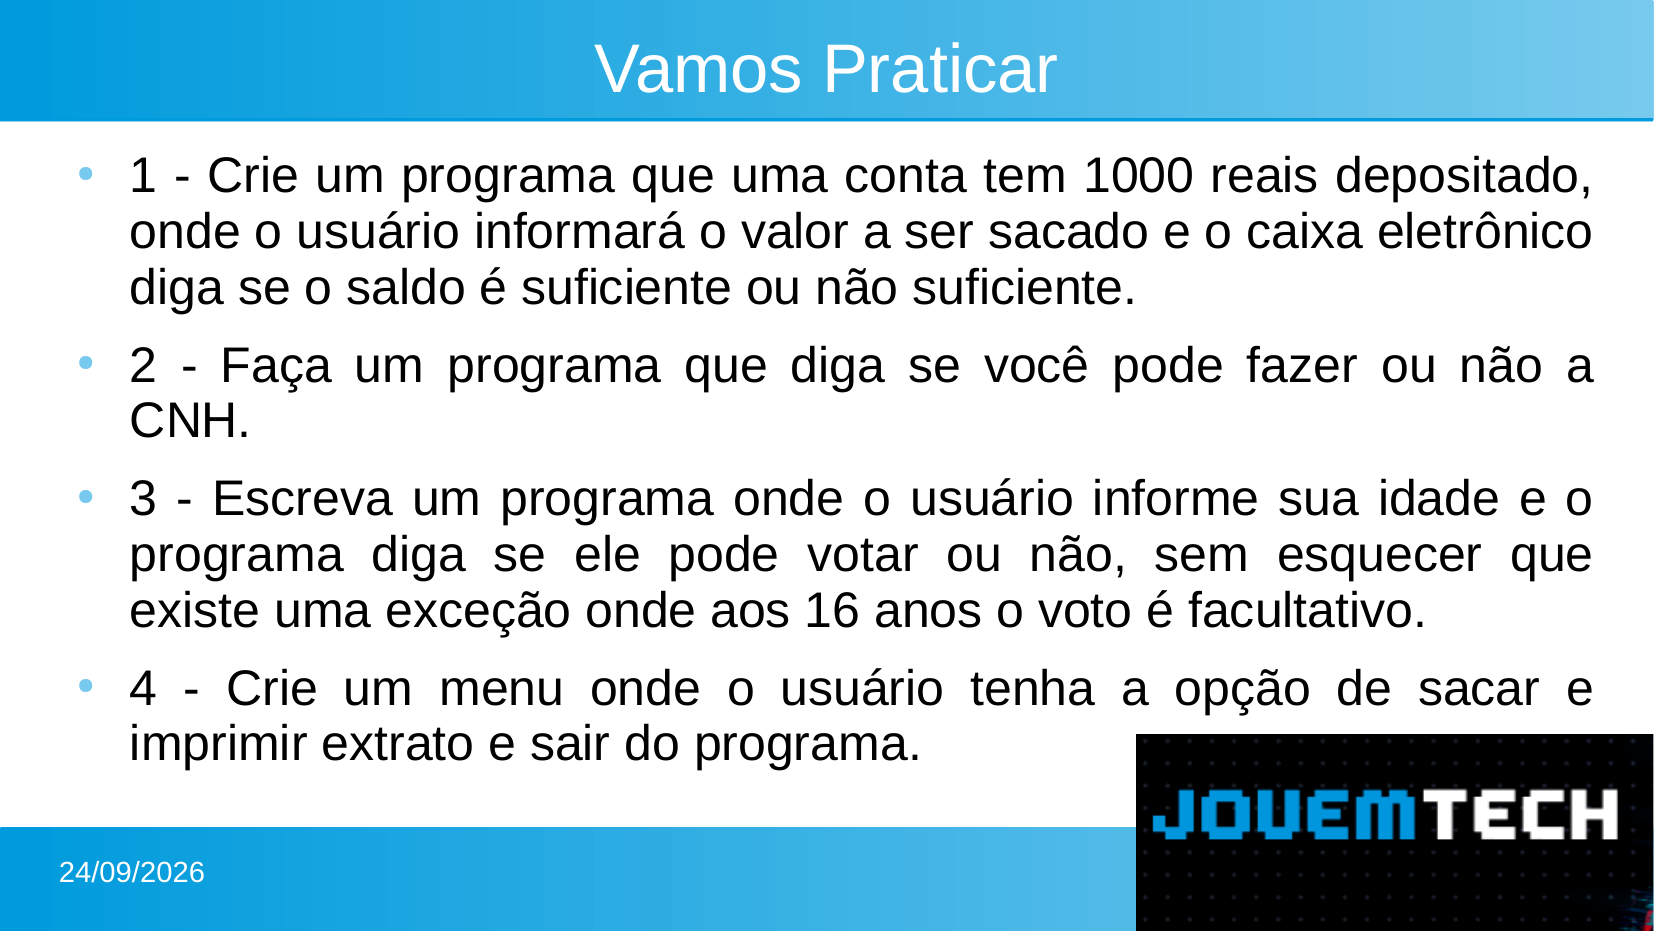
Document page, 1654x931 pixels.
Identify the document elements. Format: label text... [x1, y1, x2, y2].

picture [1136, 734, 1654, 931]
title Vamos Praticar [59, 29, 1595, 108]
list 1 - Crie um programa que uma conta tem 1000 reais depositado, onde o usuário informará o valor a ser sacado e o caixa eletrônico diga se o saldo é suficiente ou não suficiente. 2 - Faça um programa que diga se você pode fazer ou não a CNH. 3 - Escreva um programa onde o usuário informe sua idade e o programa diga se ele pode votar ou não, sem esquecer que existe uma exceção onde aos 16 anos o voto é facultativo. 4 - Crie um menu onde o usuário tenha a opção de sacar e imprimir extrato e sair do programa. [59, 147, 1595, 739]
